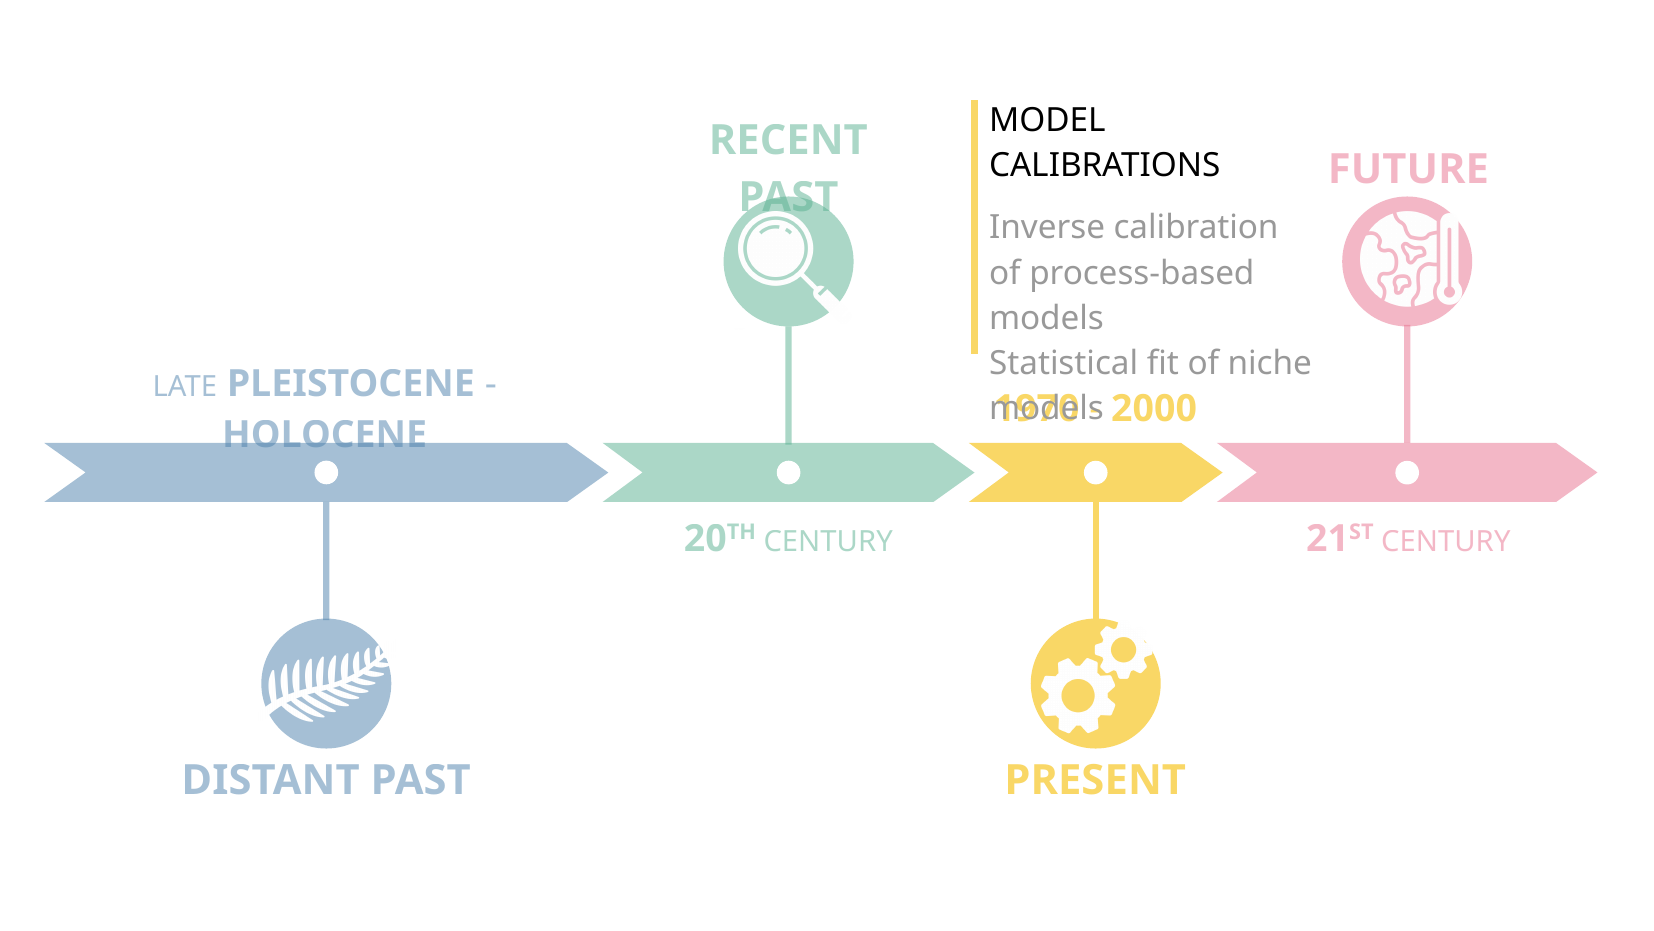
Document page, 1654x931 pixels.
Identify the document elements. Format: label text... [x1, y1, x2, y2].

text_box [786, 197, 806, 208]
text_box DISTANT PAST [149, 748, 504, 808]
text_box [1342, 227, 1352, 296]
text_box [44, 442, 609, 502]
picture [720, 208, 869, 356]
text_box RECENT past [643, 137, 934, 197]
picture [1352, 205, 1468, 318]
text_box [295, 741, 357, 748]
text_box PREsent [950, 748, 1241, 808]
text_box [1374, 197, 1440, 205]
text_box [811, 200, 823, 208]
text_box 21St century [1263, 507, 1554, 567]
text_box [968, 442, 1223, 502]
text_box [1216, 442, 1598, 503]
text_box 20th century [602, 507, 975, 567]
text_box [751, 200, 766, 208]
text_box [289, 618, 364, 630]
text_box [1375, 318, 1440, 327]
text_box 1970 - 2000 [950, 377, 1241, 438]
text_box [602, 442, 975, 502]
picture [1030, 612, 1164, 752]
text_box Late Pleistocene - Holocene [59, 377, 591, 438]
text_box FUTURE [1329, 137, 1554, 197]
text_box [1468, 238, 1473, 285]
text_box [770, 204, 783, 208]
picture [248, 630, 408, 741]
text_box Model calibrationS Inverse calibration of process-based models Statistical fit of niche models [974, 88, 1329, 325]
